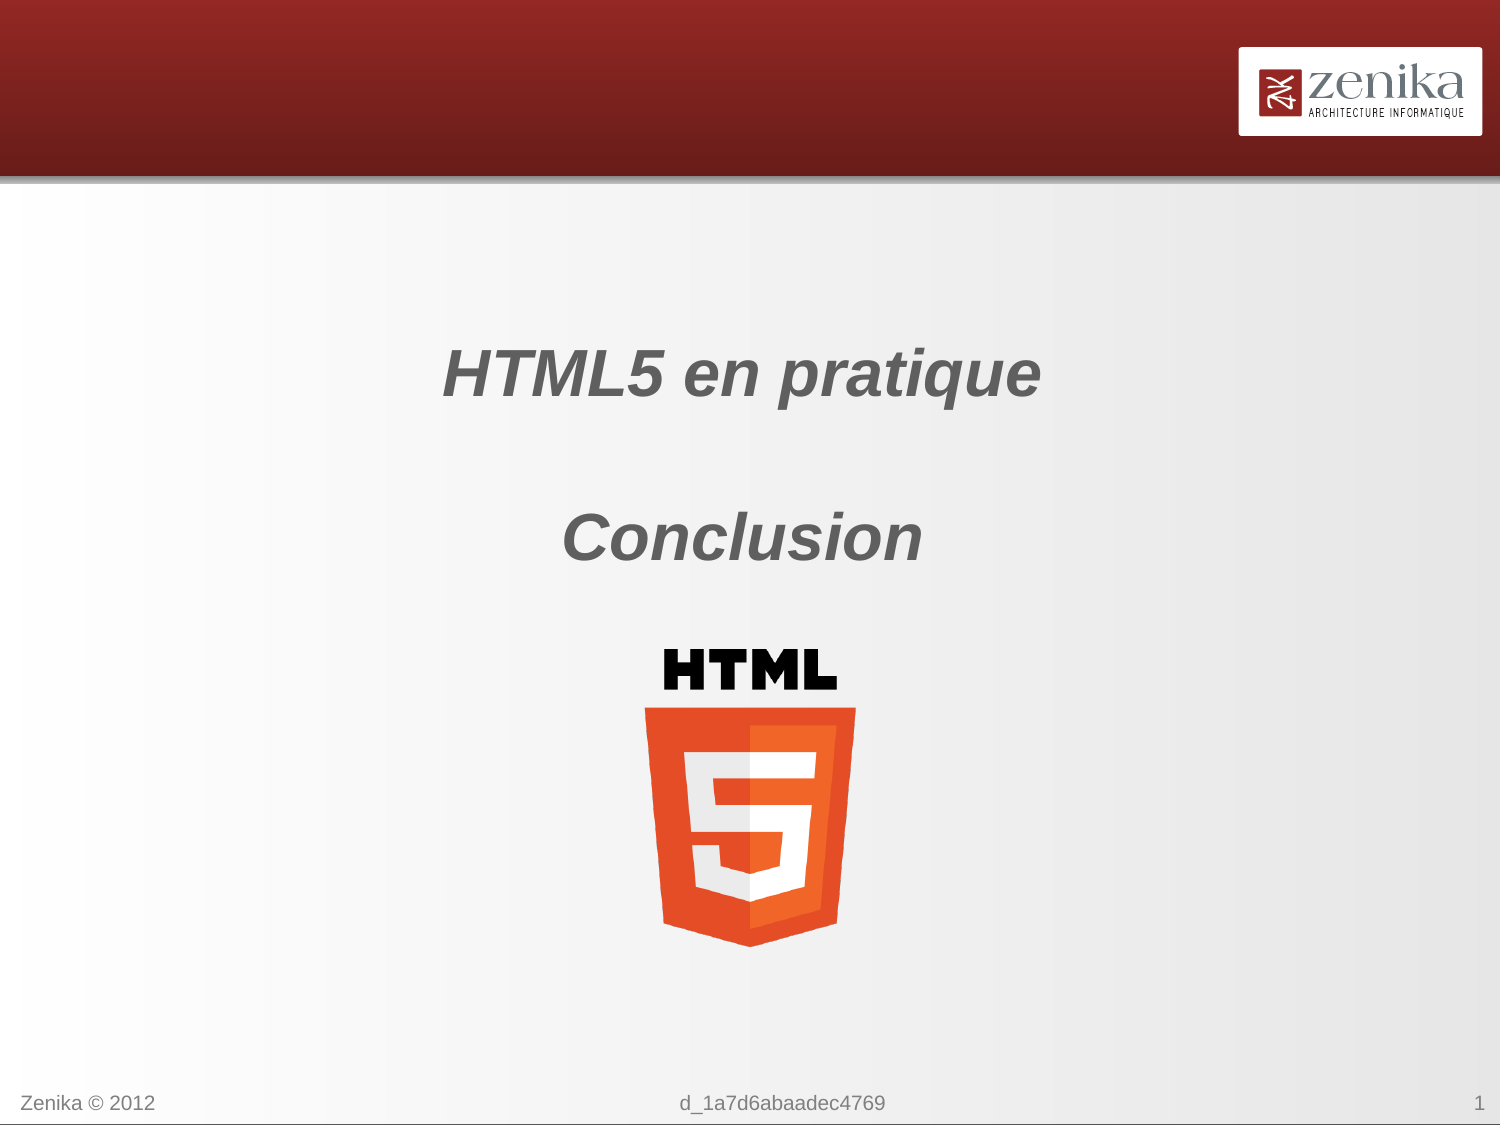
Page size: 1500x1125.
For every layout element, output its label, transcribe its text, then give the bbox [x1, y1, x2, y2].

picture [1257, 58, 1464, 125]
picture [601, 649, 899, 947]
text_box HTML5 en pratique Conclusion [50, 249, 1435, 1079]
